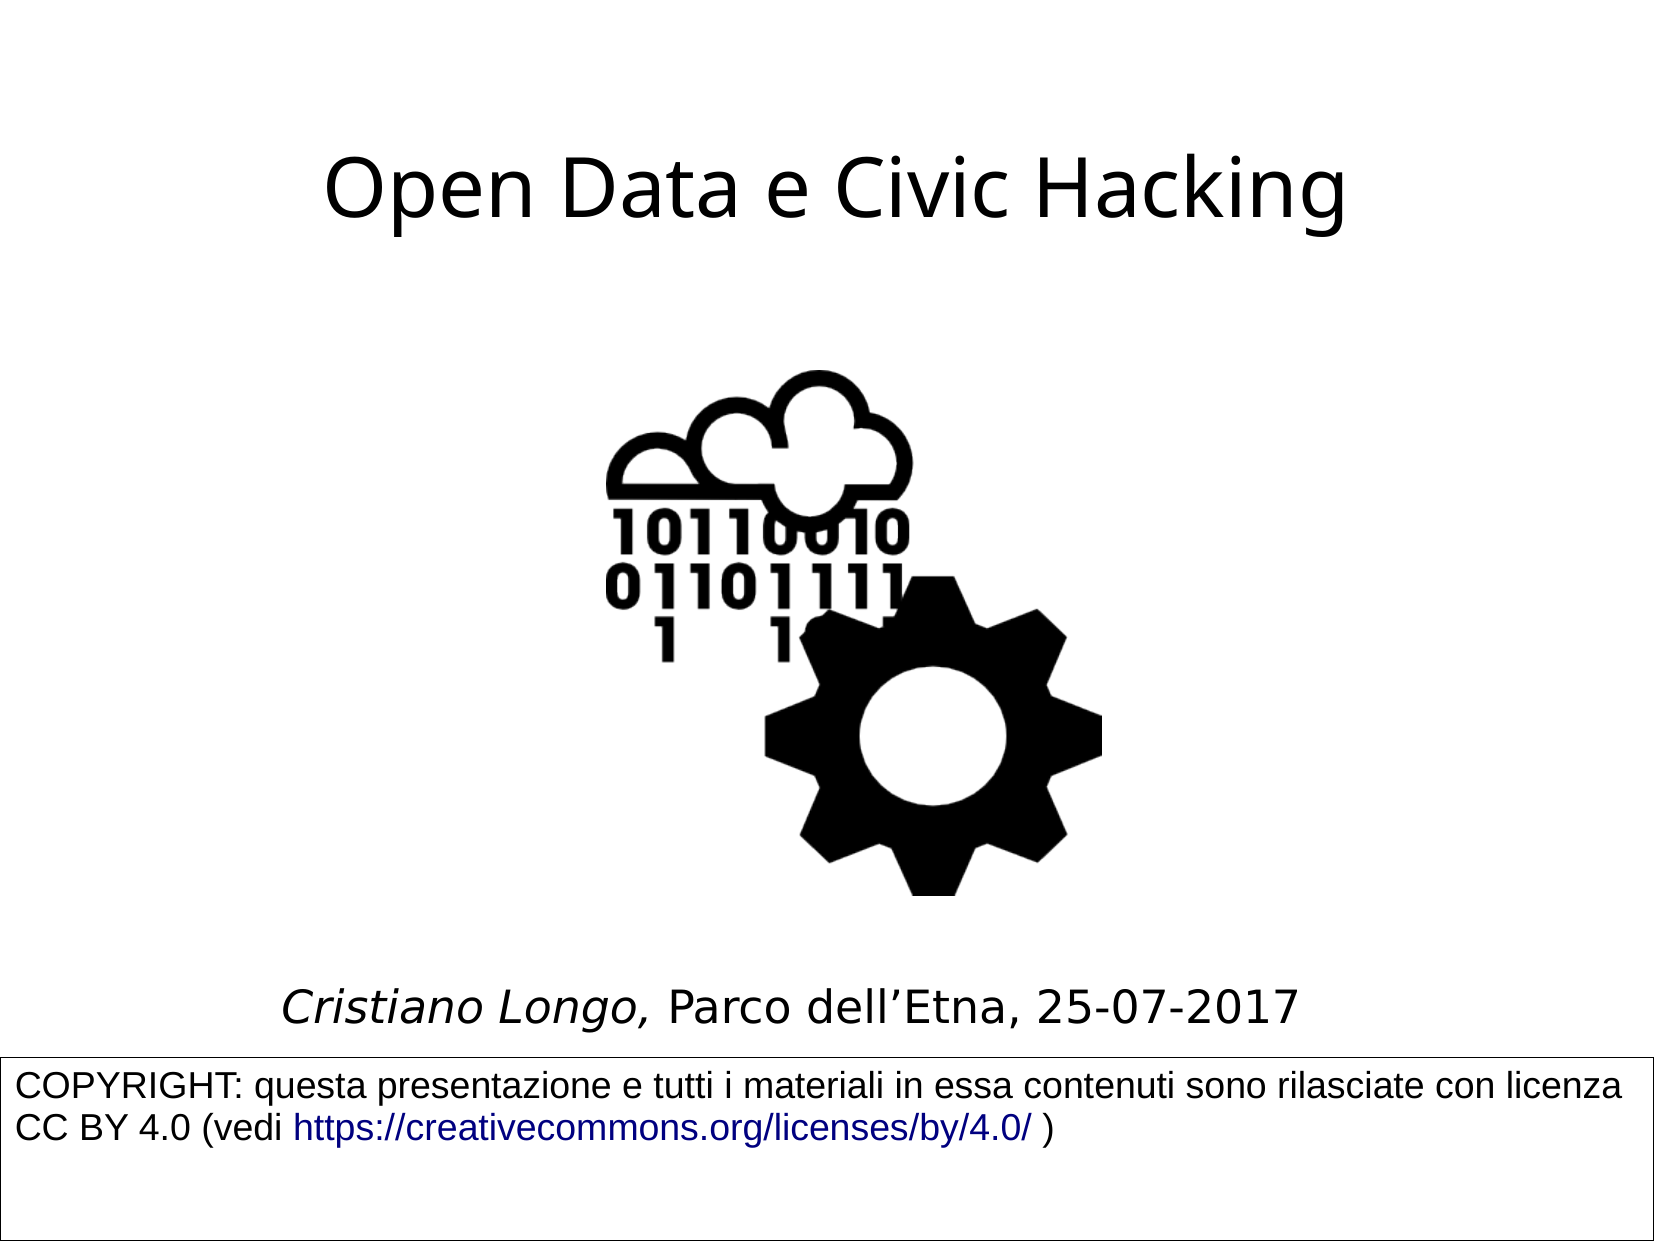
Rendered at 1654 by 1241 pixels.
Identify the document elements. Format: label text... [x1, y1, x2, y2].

text_box COPYRIGHT: questa presentazione e tutti i materiali in essa contenuti sono rilasciate con licenza CC BY 4.0 (vedi https://creativecommons.org/licenses/by/4.0/ ) [0, 1057, 1654, 1241]
title Cristiano Longo, Parco dell’Etna, 25-07-2017 [37, 905, 1546, 1057]
title Open Data e Civic Hacking [82, 39, 1591, 331]
picture [606, 370, 1102, 896]
